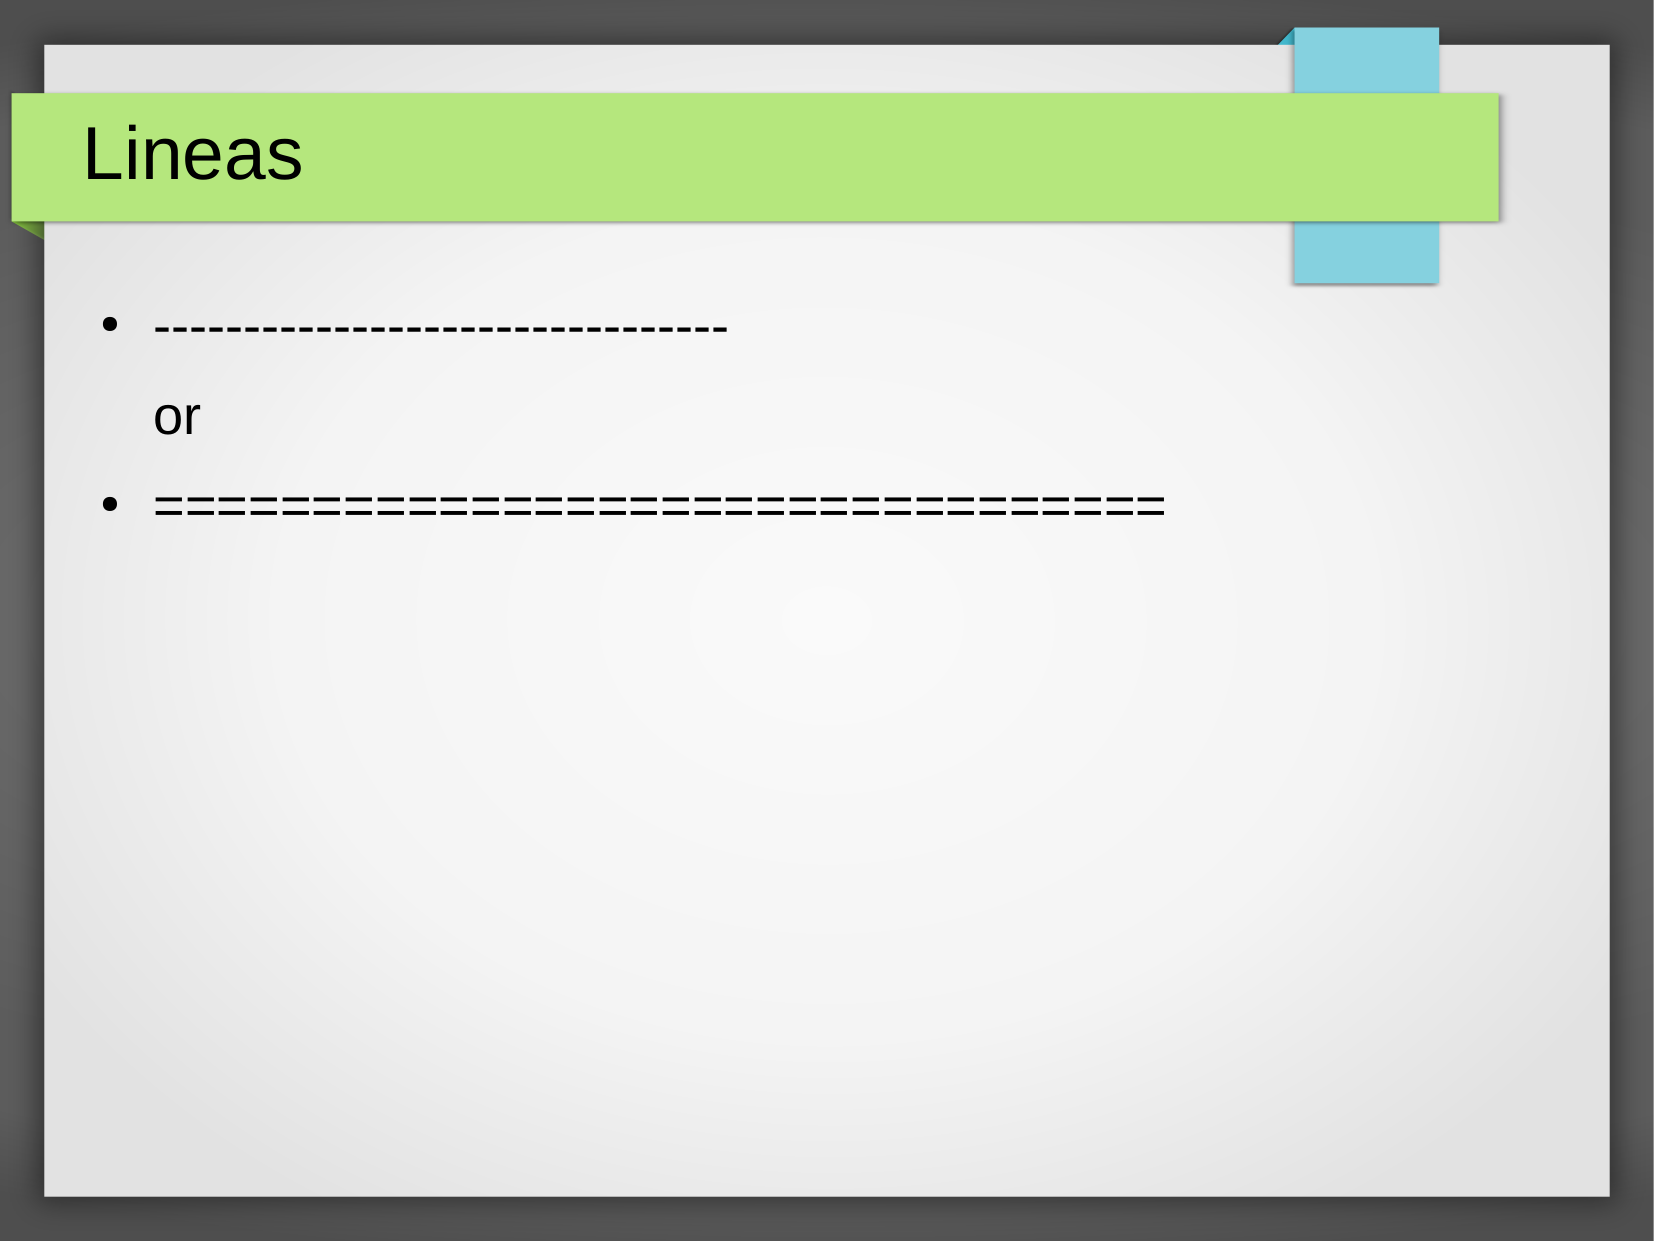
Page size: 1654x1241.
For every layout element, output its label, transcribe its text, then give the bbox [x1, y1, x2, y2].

picture [0, 0, 1654, 1241]
title Lineas [82, 94, 1264, 213]
list -------------------------------- or ================================ [82, 295, 1571, 1015]
